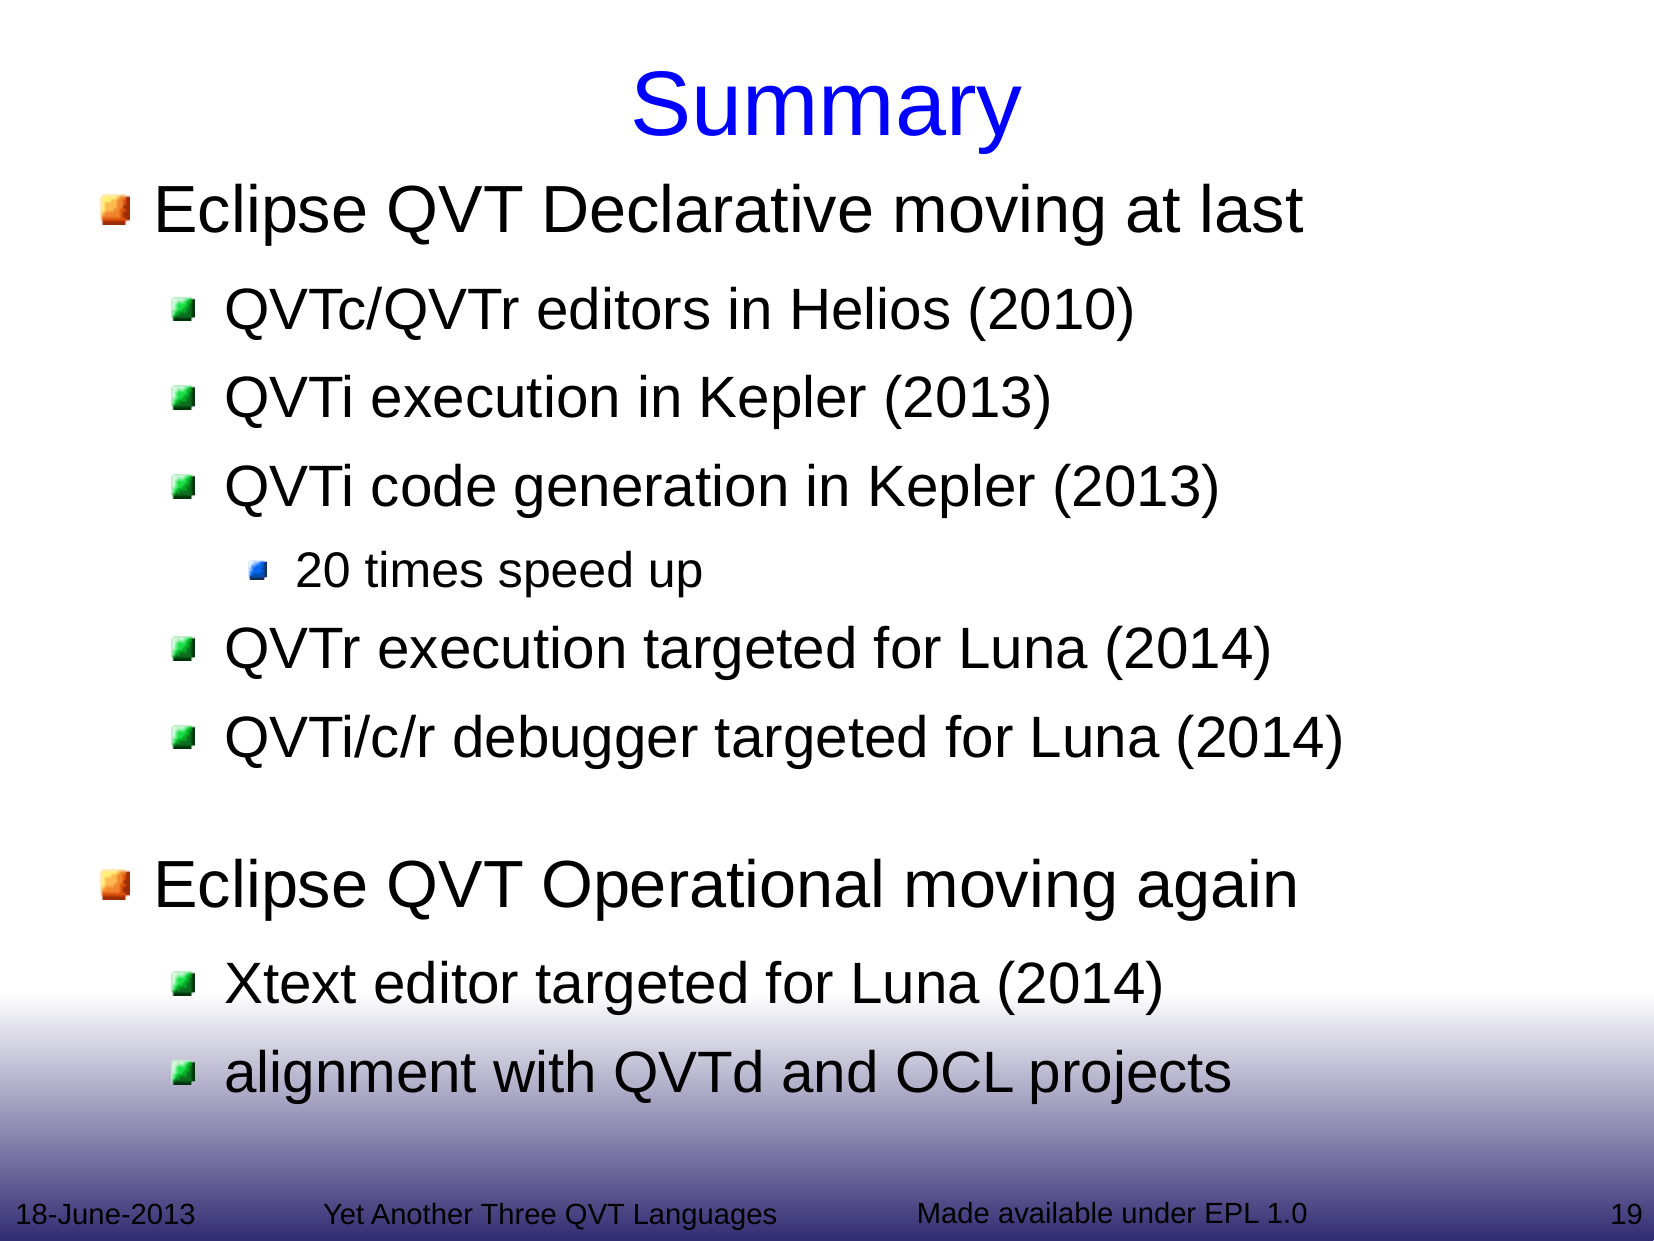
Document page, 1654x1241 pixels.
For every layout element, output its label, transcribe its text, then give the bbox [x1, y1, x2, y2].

list Eclipse QVT Declarative moving at last QVTc/QVTr editors in Helios (2010) QVTi execution in Kepler (2013) QVTi code generation in Kepler (2013) 20 times speed up QVTr execution targeted for Luna (2014) QVTi/c/r debugger targeted for Luna (2014) Eclipse QVT Operational moving again Xtext editor targeted for Luna (2014) alignment with QVTd and OCL projects [82, 172, 1571, 1135]
title Summary [82, 49, 1571, 158]
